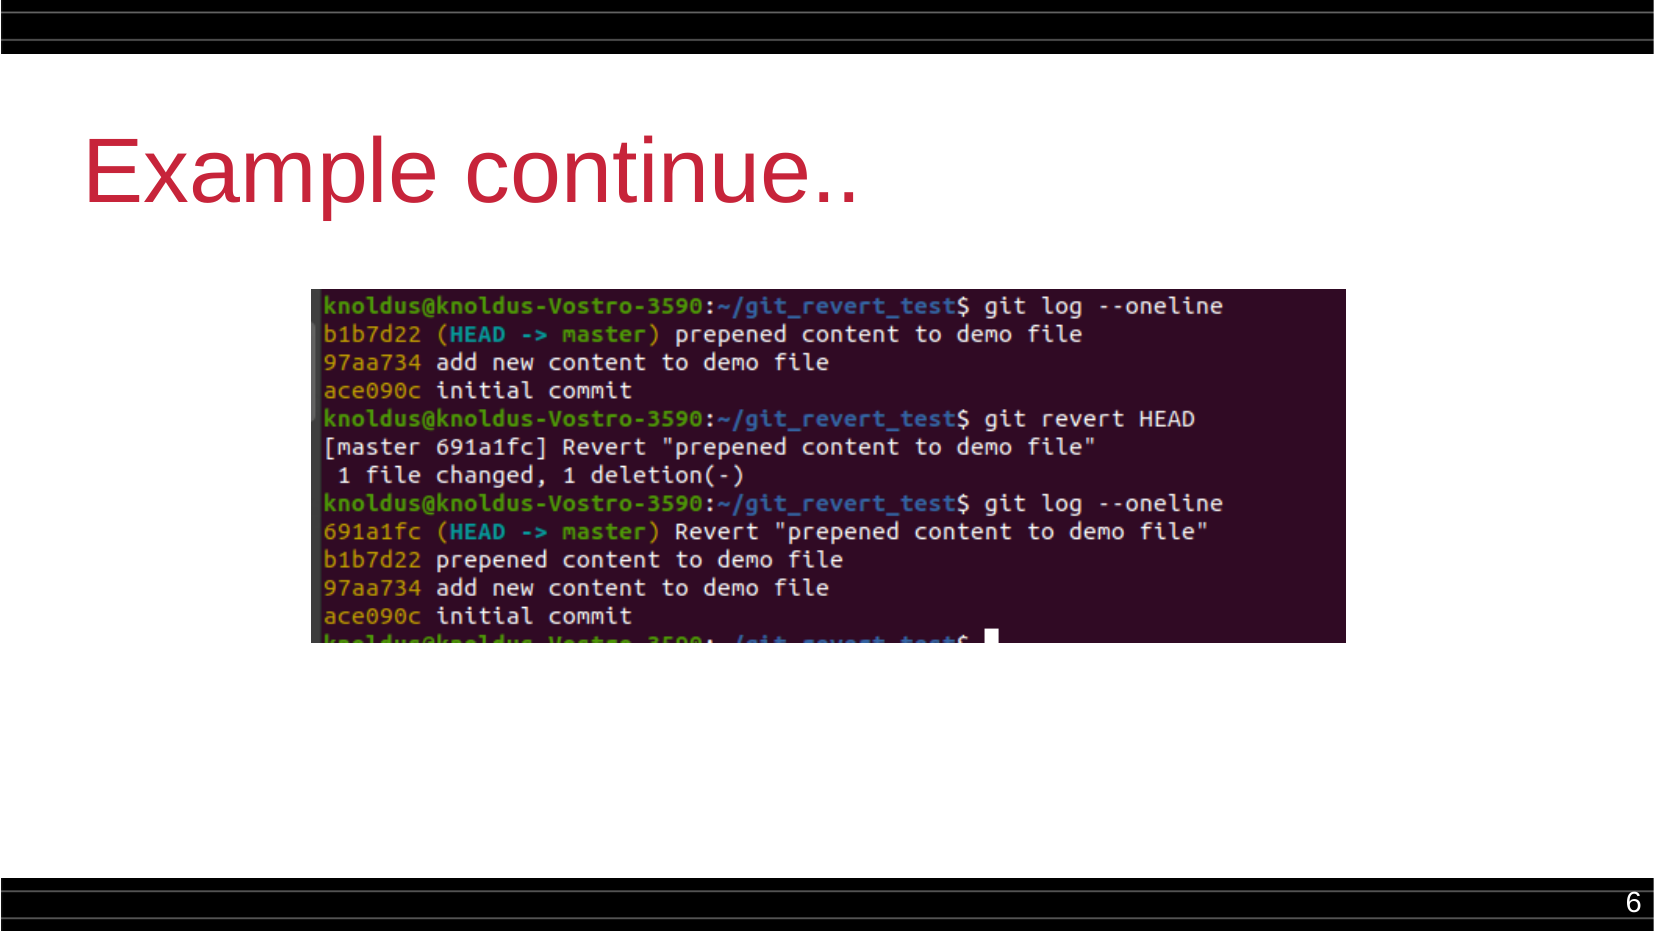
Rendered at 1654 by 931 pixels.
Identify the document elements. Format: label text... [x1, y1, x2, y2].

picture [311, 289, 1346, 643]
picture [1, 878, 1654, 931]
title Example continue.. [82, 92, 1571, 249]
picture [1, 0, 1654, 54]
